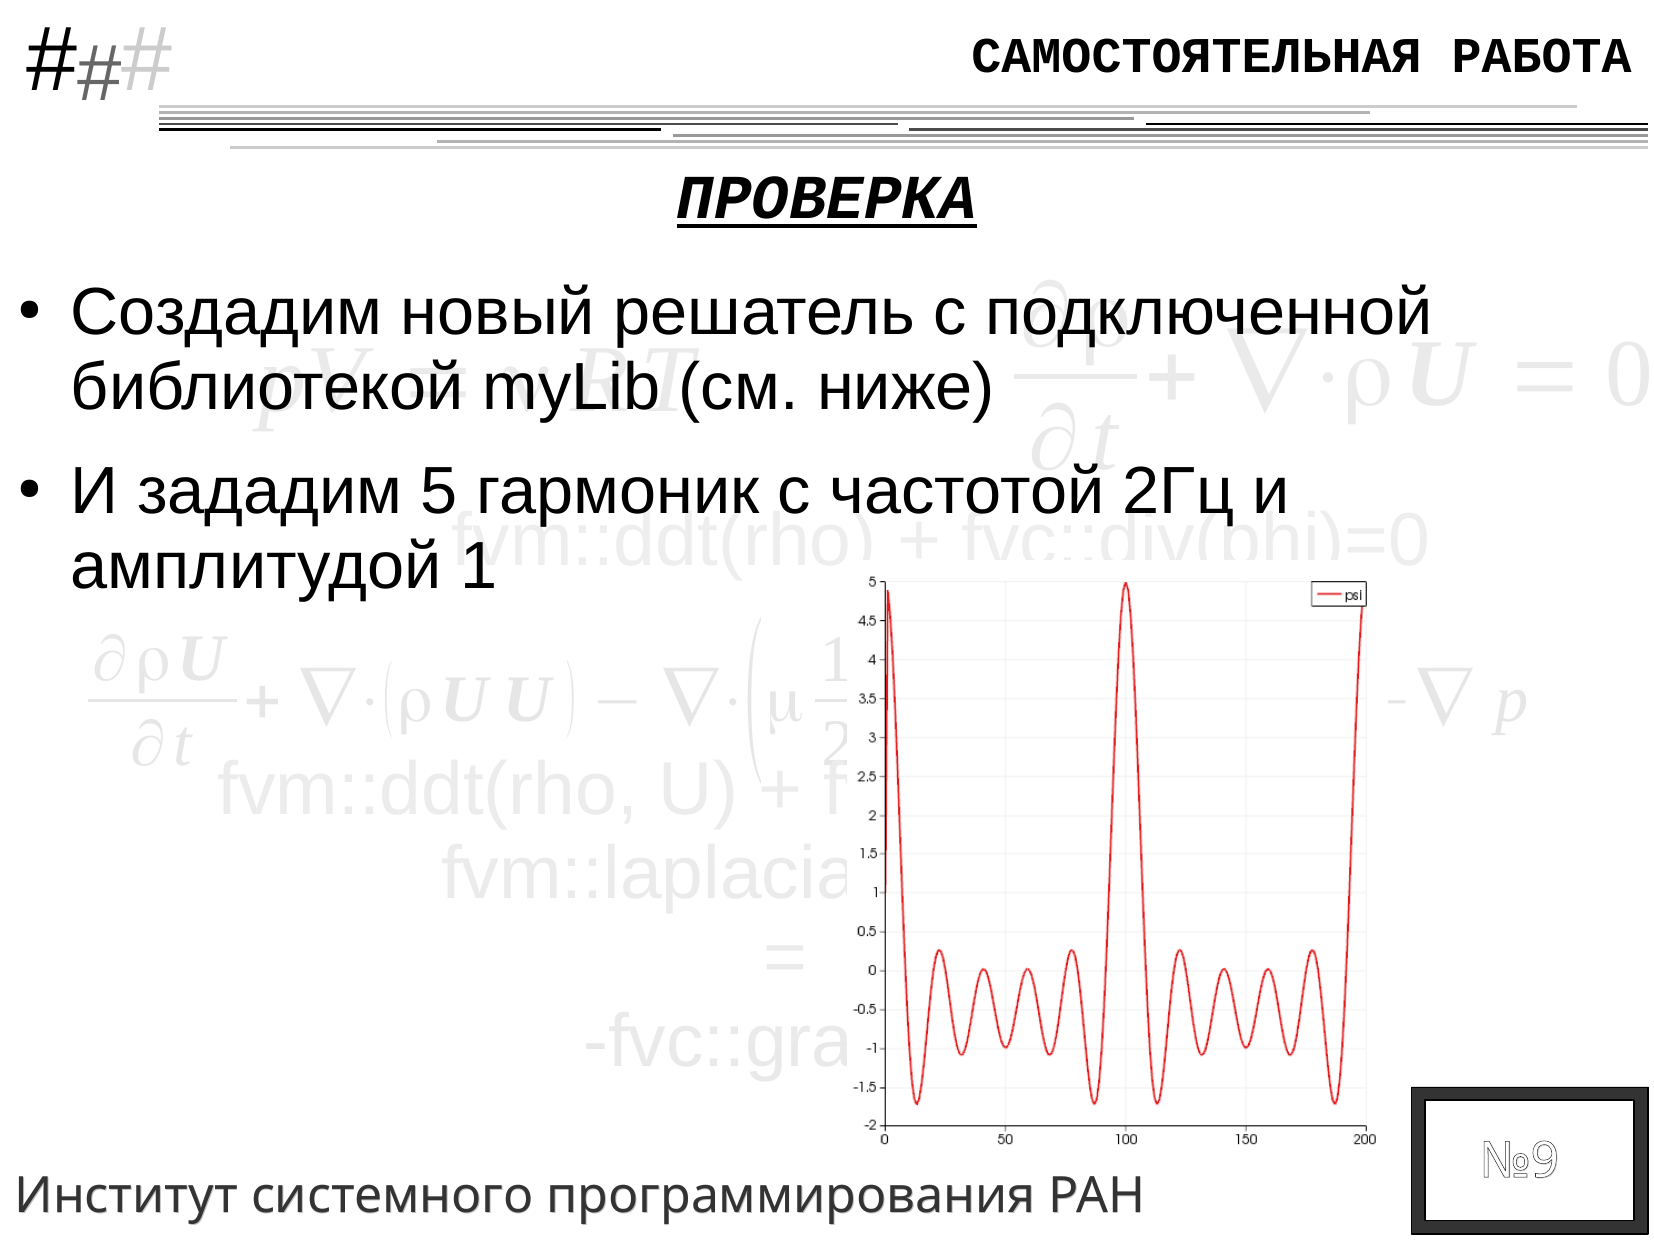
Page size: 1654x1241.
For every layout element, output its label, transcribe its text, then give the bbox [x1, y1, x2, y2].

picture [847, 560, 1388, 1152]
list Создадим новый решатель с подключенной библиотекой myLib (см. ниже) И зададим 5 гармоник с частотой 2Гц и амплитудой 1 [0, 274, 1654, 603]
title ПРОВЕРКА [0, 147, 1654, 257]
